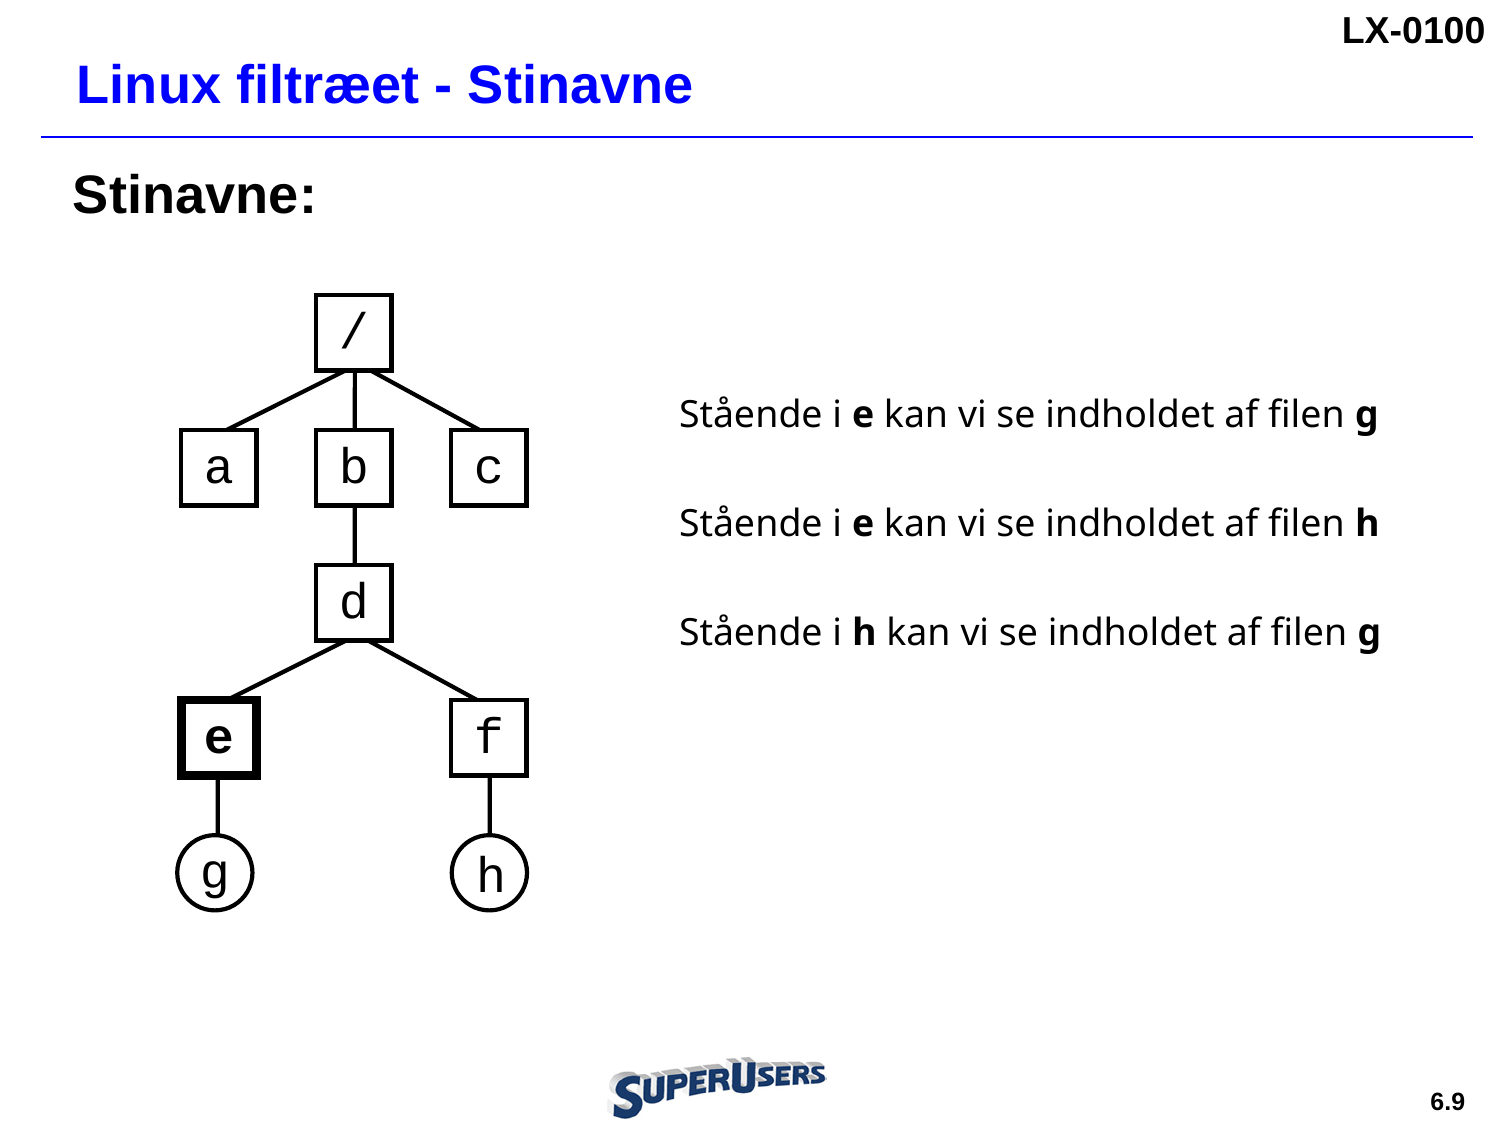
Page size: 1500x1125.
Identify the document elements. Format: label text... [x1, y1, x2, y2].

text_box [472, 835, 506, 839]
list Stinavne: [59, 160, 1388, 237]
text_box b [316, 430, 392, 506]
title Linux filtræet - Stinavne [76, 39, 1424, 126]
text_box / [316, 295, 392, 371]
text_box g [177, 835, 253, 911]
list [220, 643, 487, 889]
text_box c [451, 430, 527, 506]
picture [605, 1057, 827, 1122]
text_box a [181, 430, 257, 506]
text_box d [316, 565, 392, 641]
text_box h [453, 839, 529, 915]
text_box Stående i e kan vi se indholdet af filen g Stående i e kan vi se indholdet af filen h Stående i h kan vi se indholdet af filen g [679, 383, 1447, 781]
list [78, 237, 1388, 889]
text_box e [181, 700, 257, 776]
text_box f [451, 700, 527, 776]
